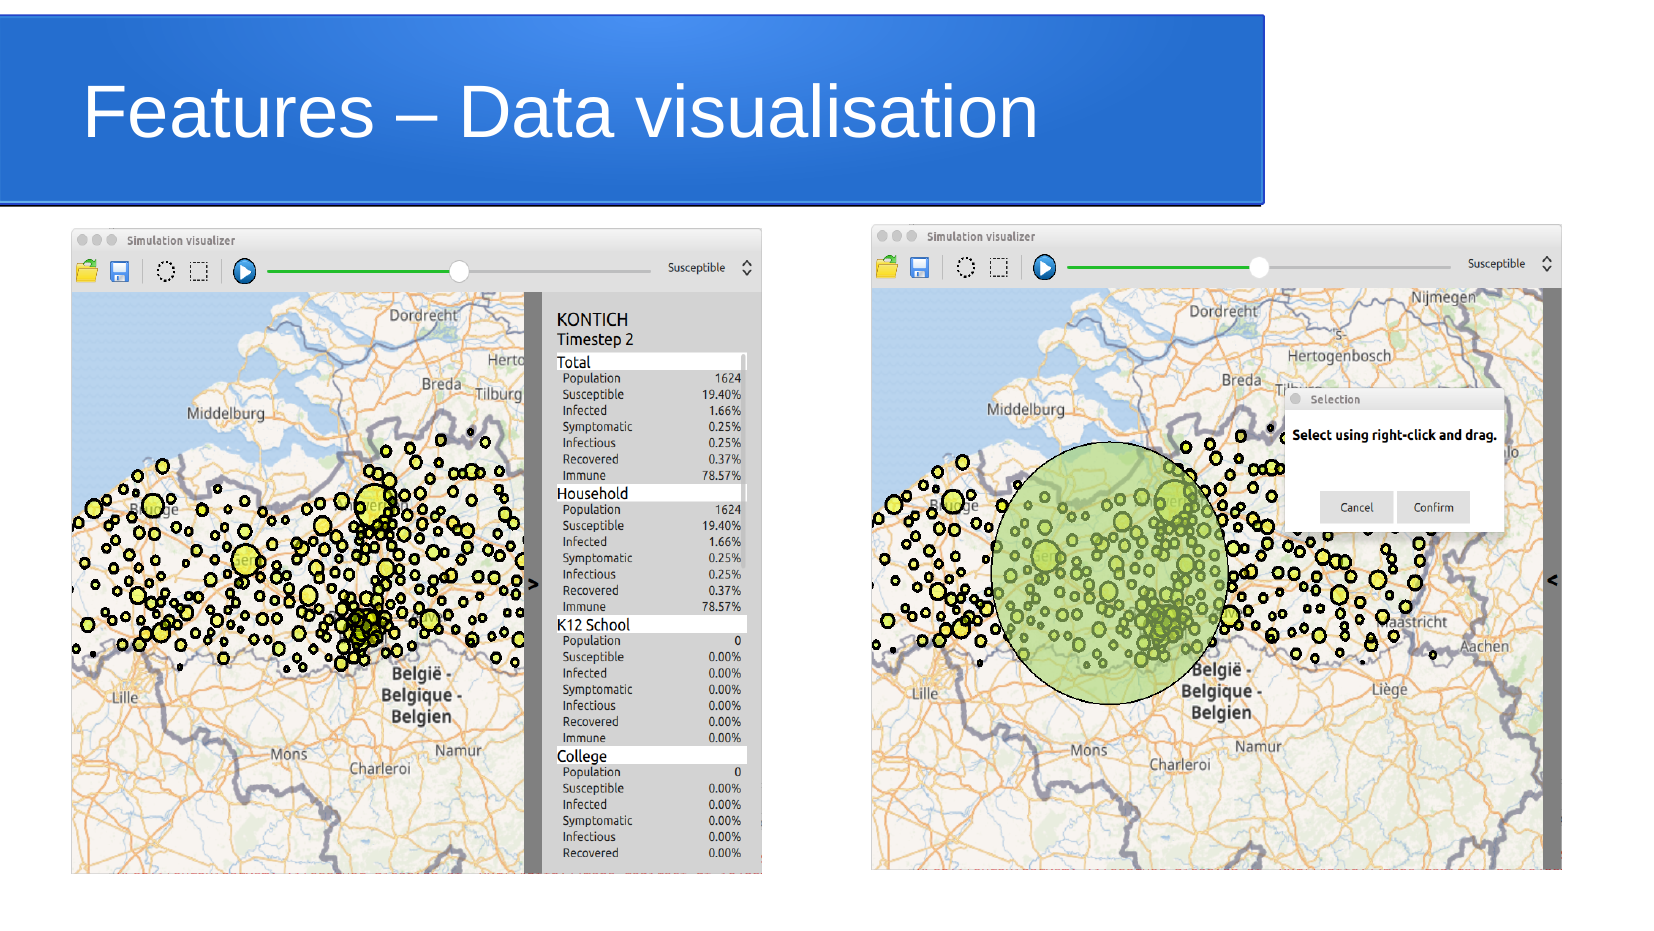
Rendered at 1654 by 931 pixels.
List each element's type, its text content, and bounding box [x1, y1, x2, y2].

picture [71, 228, 762, 874]
title Features – Data visualisation [82, 35, 1235, 189]
picture [871, 224, 1562, 871]
